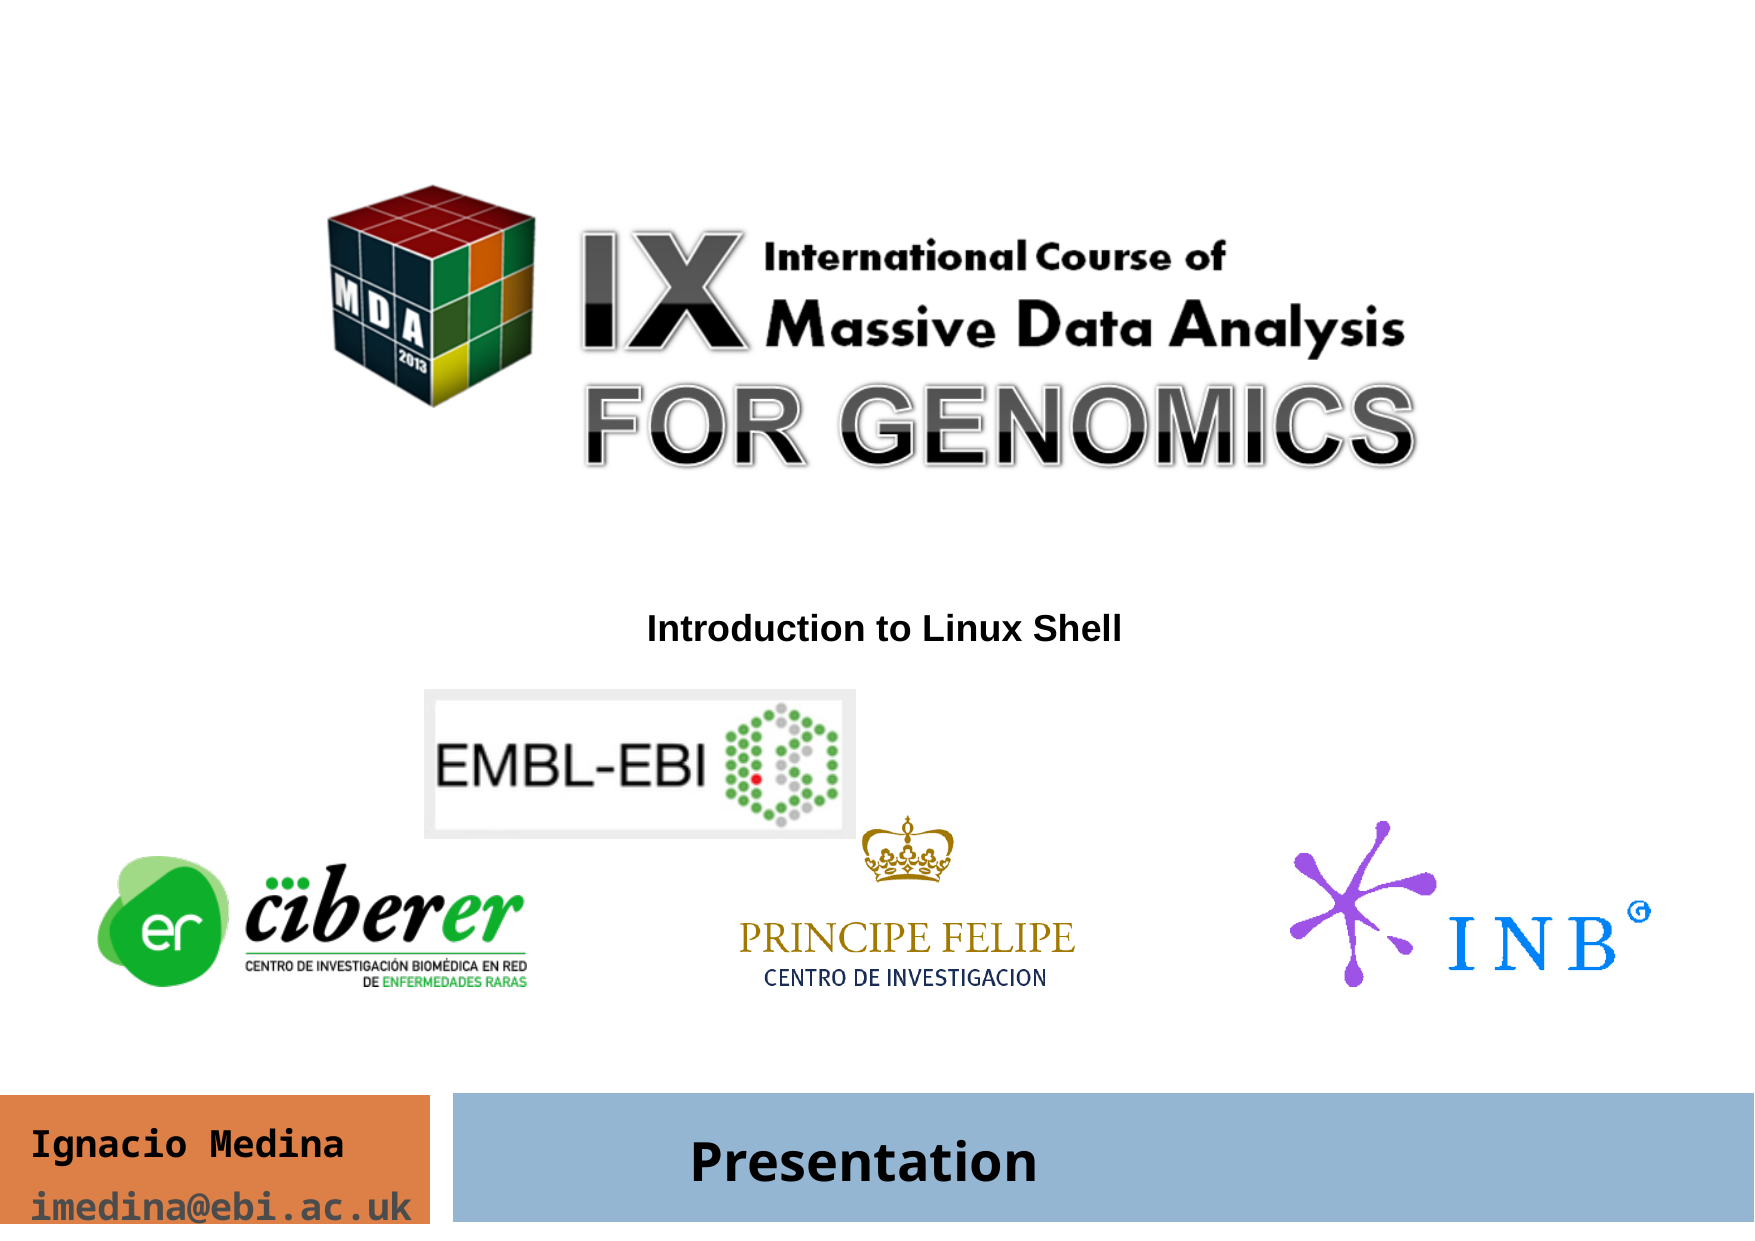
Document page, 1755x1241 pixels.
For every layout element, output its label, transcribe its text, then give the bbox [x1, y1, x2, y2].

picture [424, 689, 1078, 987]
text_box Ignacio Medina imedina@ebi.ac.uk [15, 1110, 436, 1224]
text_box Introduction to Linux Shell [480, 600, 1291, 657]
picture [97, 856, 527, 987]
picture [1290, 821, 1651, 987]
picture [325, 171, 1429, 495]
text_box Presentation [675, 1116, 1726, 1195]
